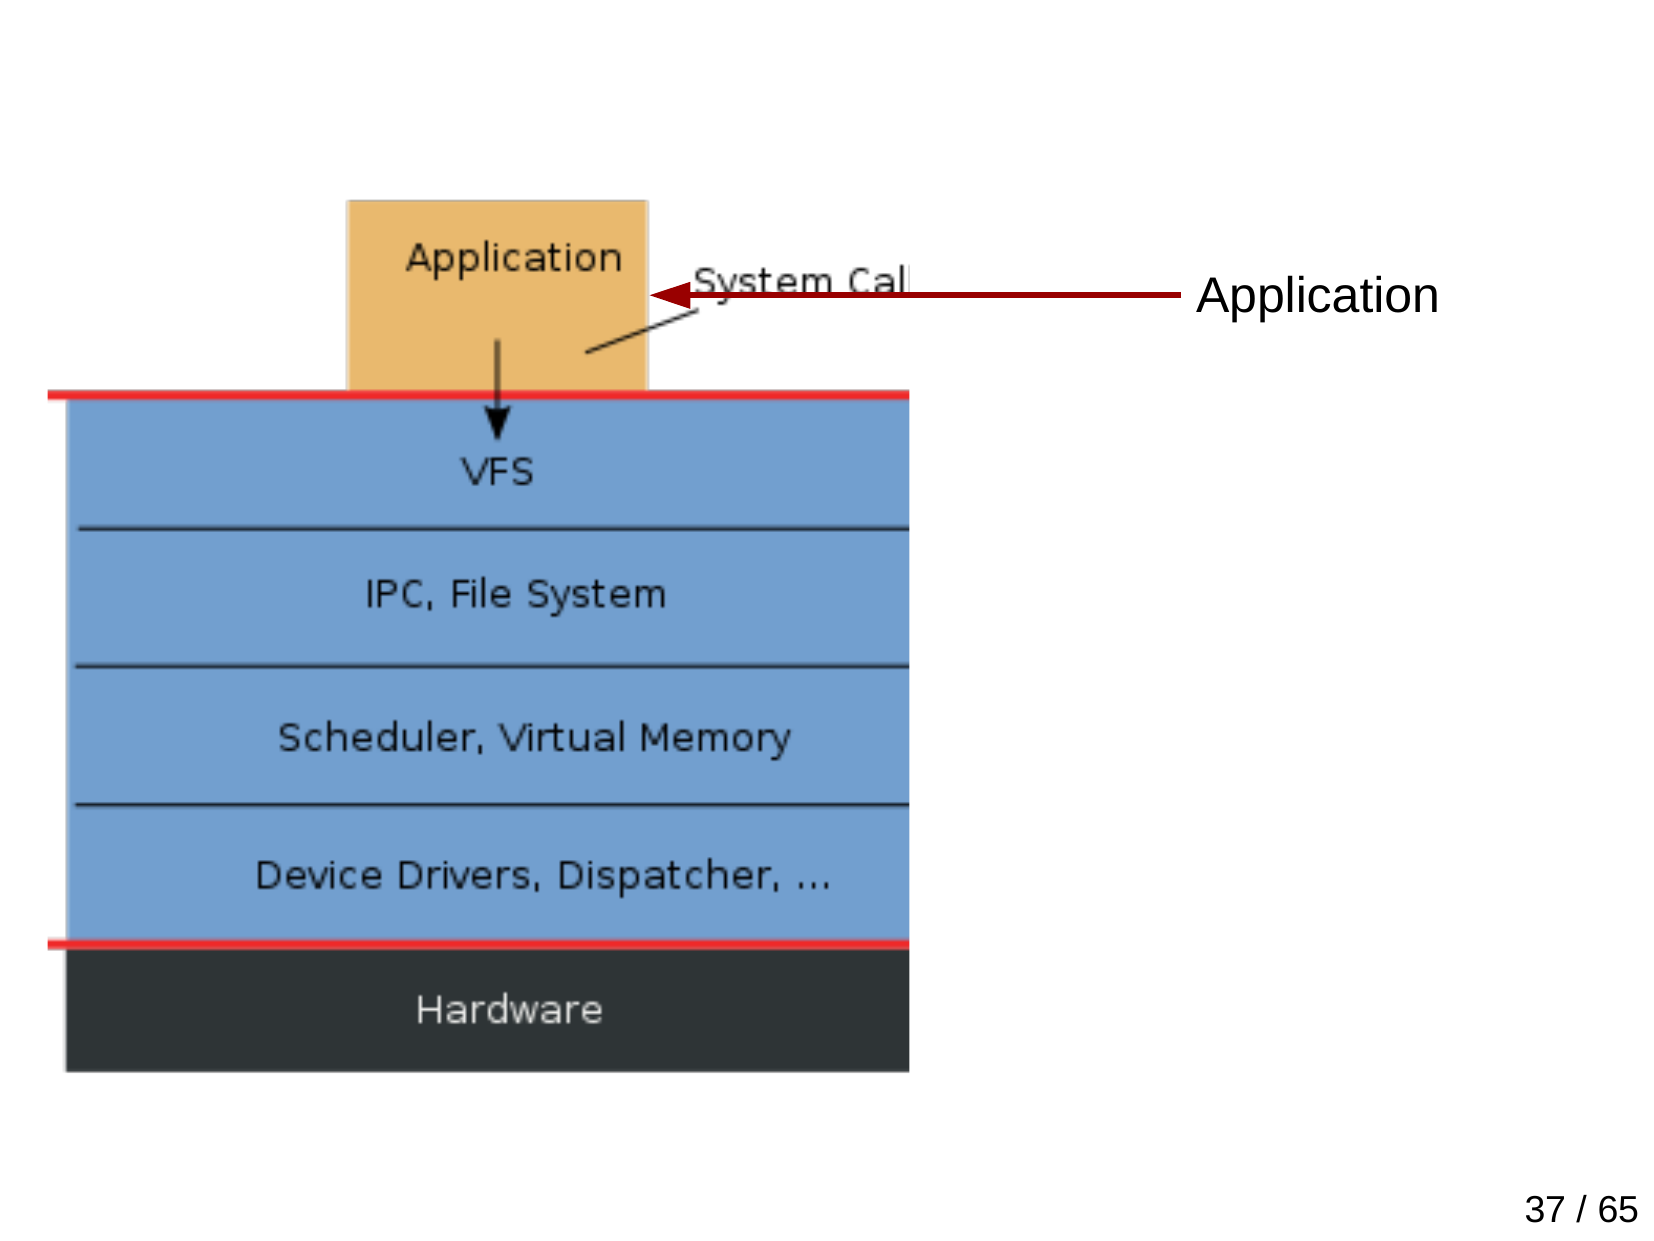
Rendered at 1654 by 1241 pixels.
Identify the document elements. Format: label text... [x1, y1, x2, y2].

text_box <number> / 65 [1380, 1181, 1654, 1238]
text_box Application [1181, 260, 1455, 331]
picture [47, 188, 910, 1123]
